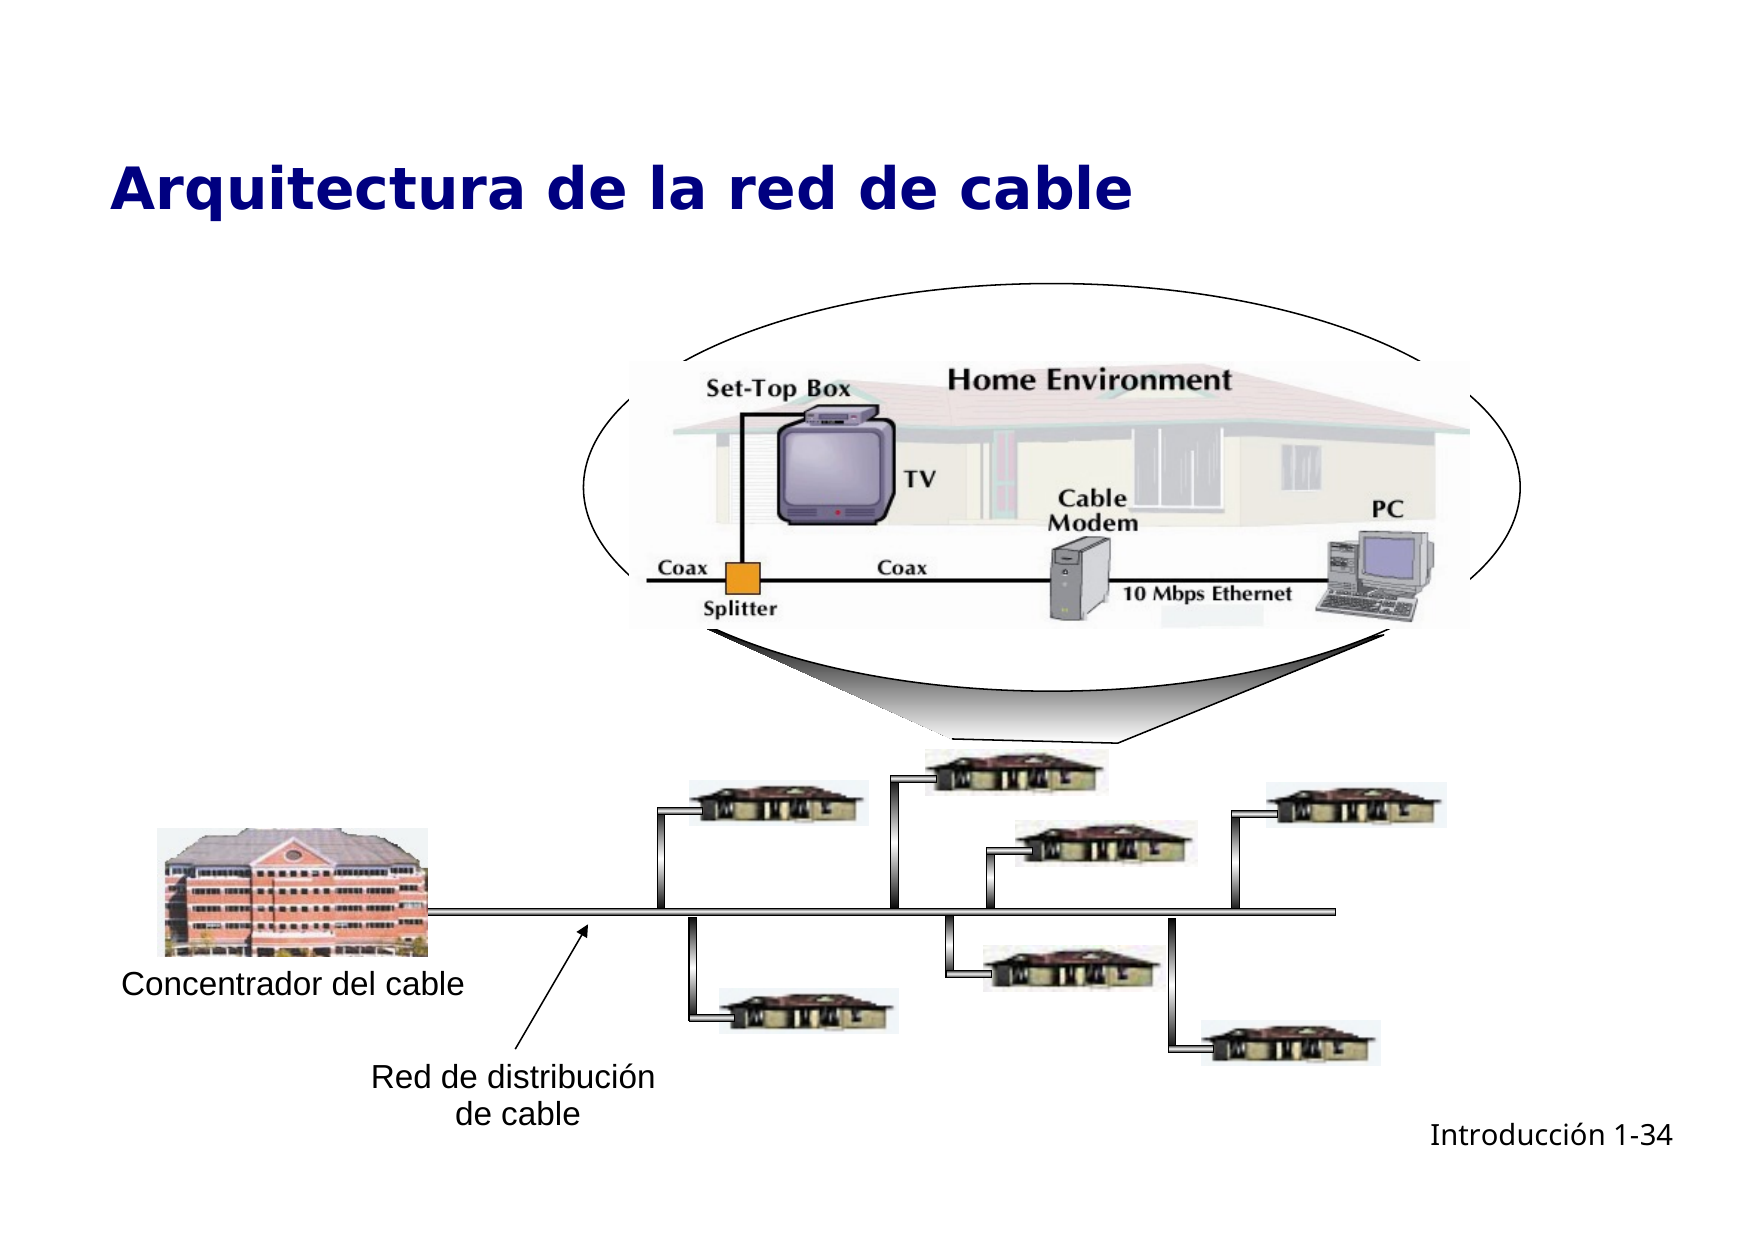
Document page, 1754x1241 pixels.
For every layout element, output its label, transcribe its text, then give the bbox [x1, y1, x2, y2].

text_box [1168, 918, 1214, 1053]
text_box [688, 917, 735, 1022]
picture [629, 361, 1470, 629]
text_box Concentrador del cable [106, 957, 481, 1010]
picture [983, 945, 1166, 992]
picture [719, 988, 899, 1034]
text_box [583, 399, 629, 576]
text_box [1470, 395, 1521, 580]
picture [925, 749, 1109, 796]
picture [1015, 820, 1198, 867]
picture [689, 780, 869, 826]
picture [1201, 1020, 1381, 1066]
picture [1266, 782, 1447, 828]
text_box [707, 629, 1389, 744]
text_box [684, 283, 1420, 361]
title Arquitectura de la red de cable [96, 78, 1672, 301]
text_box [428, 775, 1336, 978]
text_box Red de distribución de cable [355, 1050, 671, 1141]
picture [157, 828, 428, 957]
